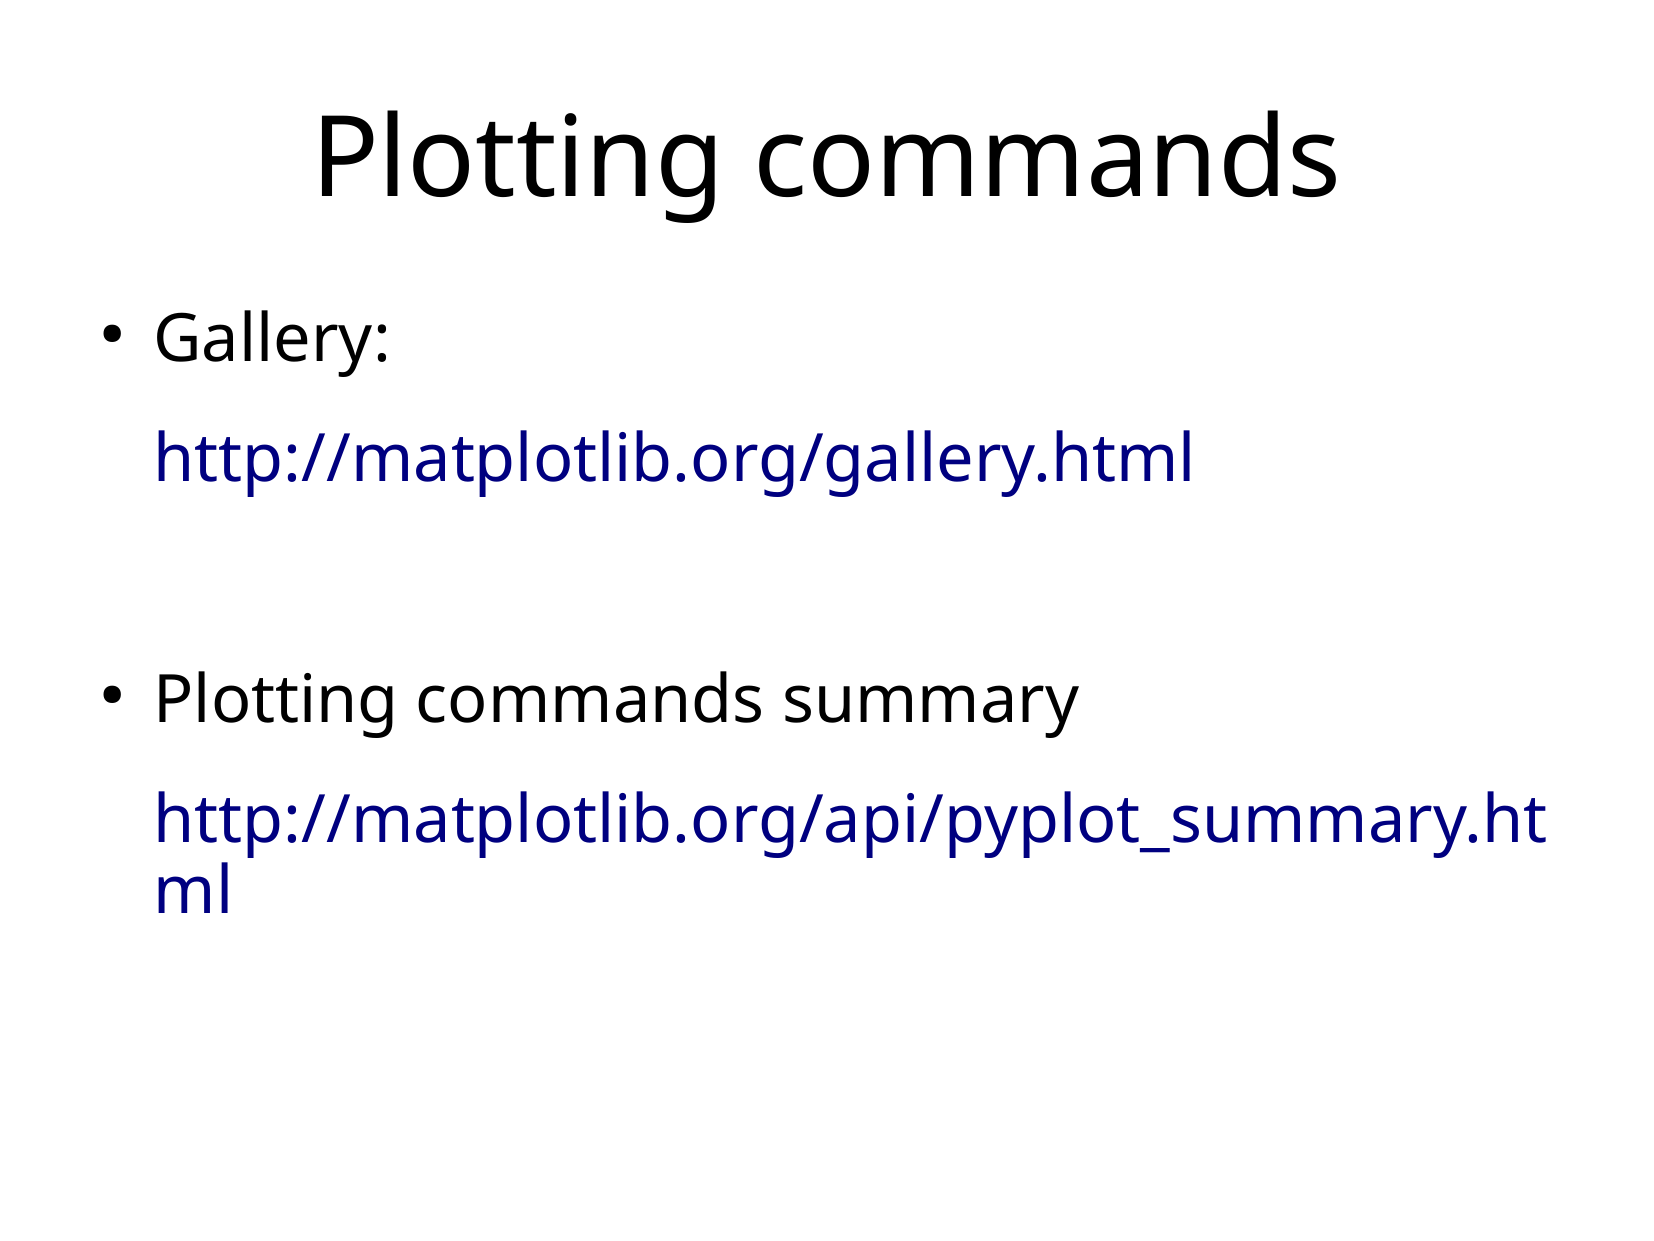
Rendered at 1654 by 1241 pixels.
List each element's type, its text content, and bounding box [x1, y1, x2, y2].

list Gallery: http://matplotlib.org/gallery.html Plotting commands summary http://matplotlib.org/api/pyplot_summary.html [82, 290, 1571, 1010]
title Plotting commands [82, 49, 1571, 257]
